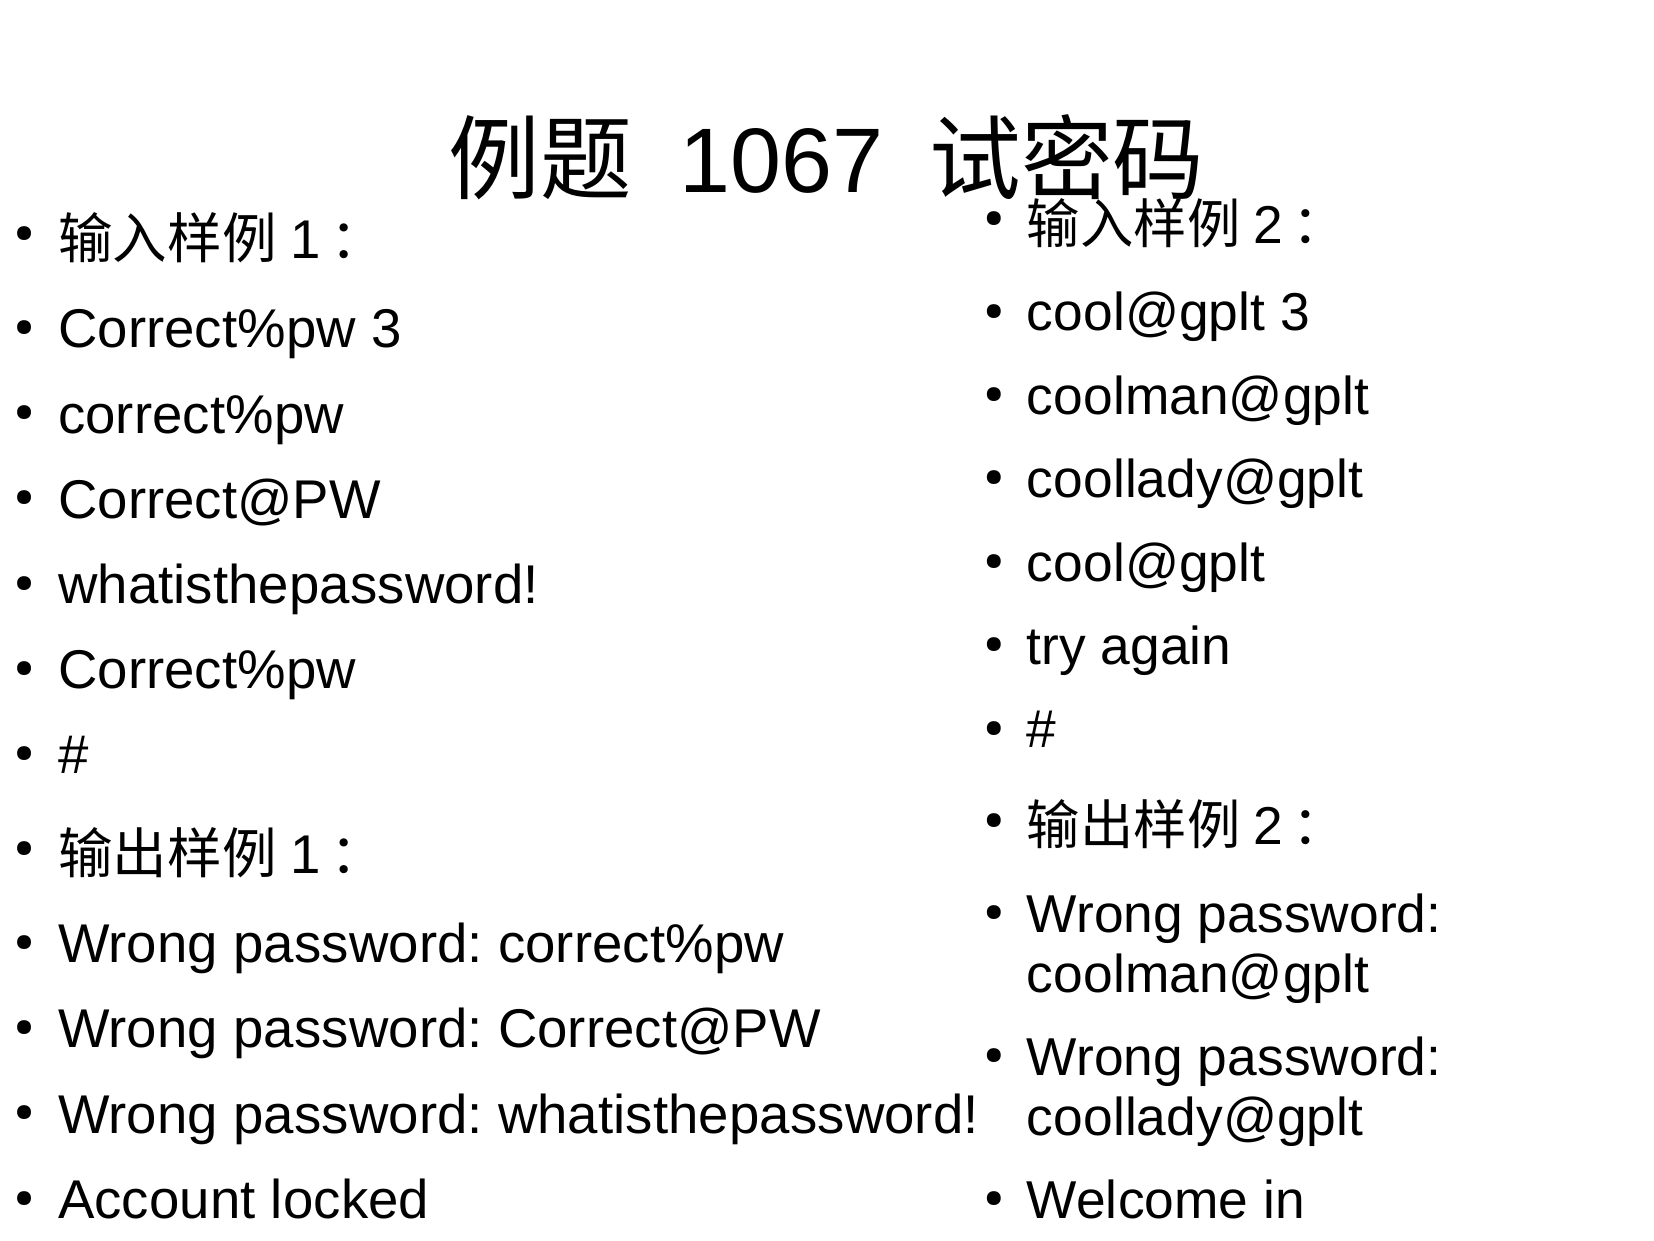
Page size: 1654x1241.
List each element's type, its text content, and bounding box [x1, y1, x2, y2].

list 输入样例2： cool@gplt 3 coolman@gplt coollady@gplt cool@gplt try again # 输出样例2： Wrong password: coolman@gplt Wrong password: coollady@gplt Welcome in [970, 181, 1654, 1233]
list 输入样例1： Correct%pw 3 correct%pw Correct@PW whatisthepassword! Correct%pw # 输出样例1： Wrong password: correct%pw Wrong password: Correct@PW Wrong password: whatisthepassword! Account locked [0, 194, 993, 1241]
title 例题 1067 试密码 [82, 49, 1571, 194]
